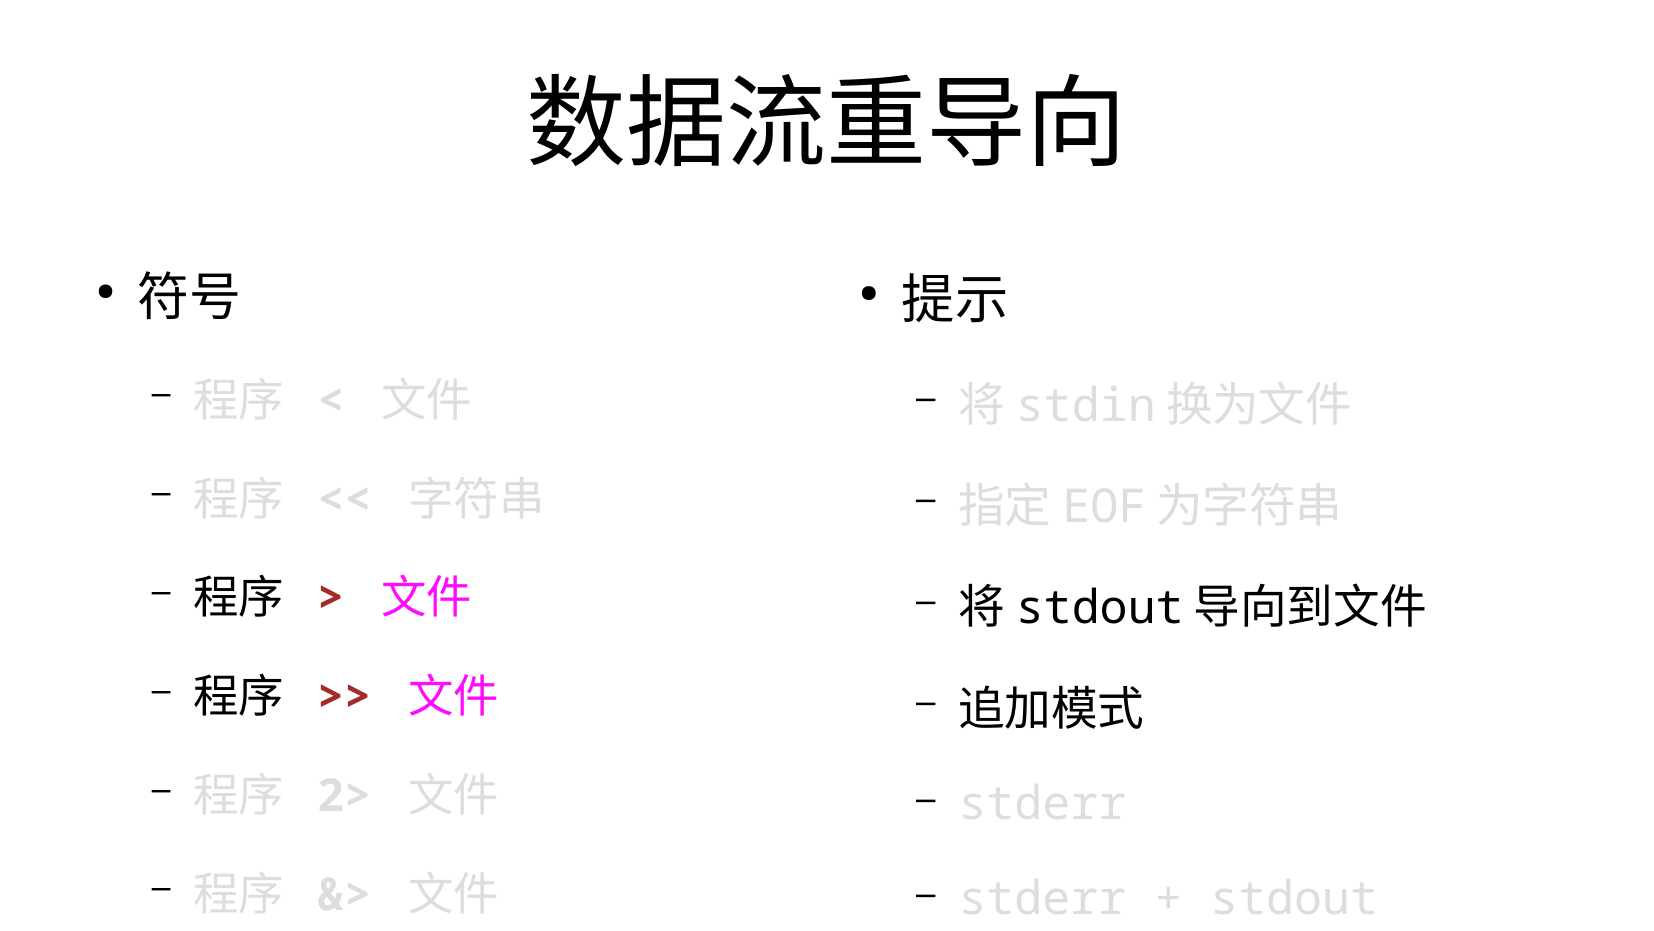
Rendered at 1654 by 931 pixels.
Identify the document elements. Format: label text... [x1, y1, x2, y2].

title 数据流重导向 [82, 37, 1571, 193]
list 符号 程序 < 文件 程序 << 字符串 程序 > 文件 程序 >> 文件 程序 2> 文件 程序 &> 文件 [82, 217, 809, 931]
list 提示 将stdin换为文件 指定EOF为字符串 将stdout导向到文件 追加模式 stderr stderr + stdout [845, 217, 1619, 931]
